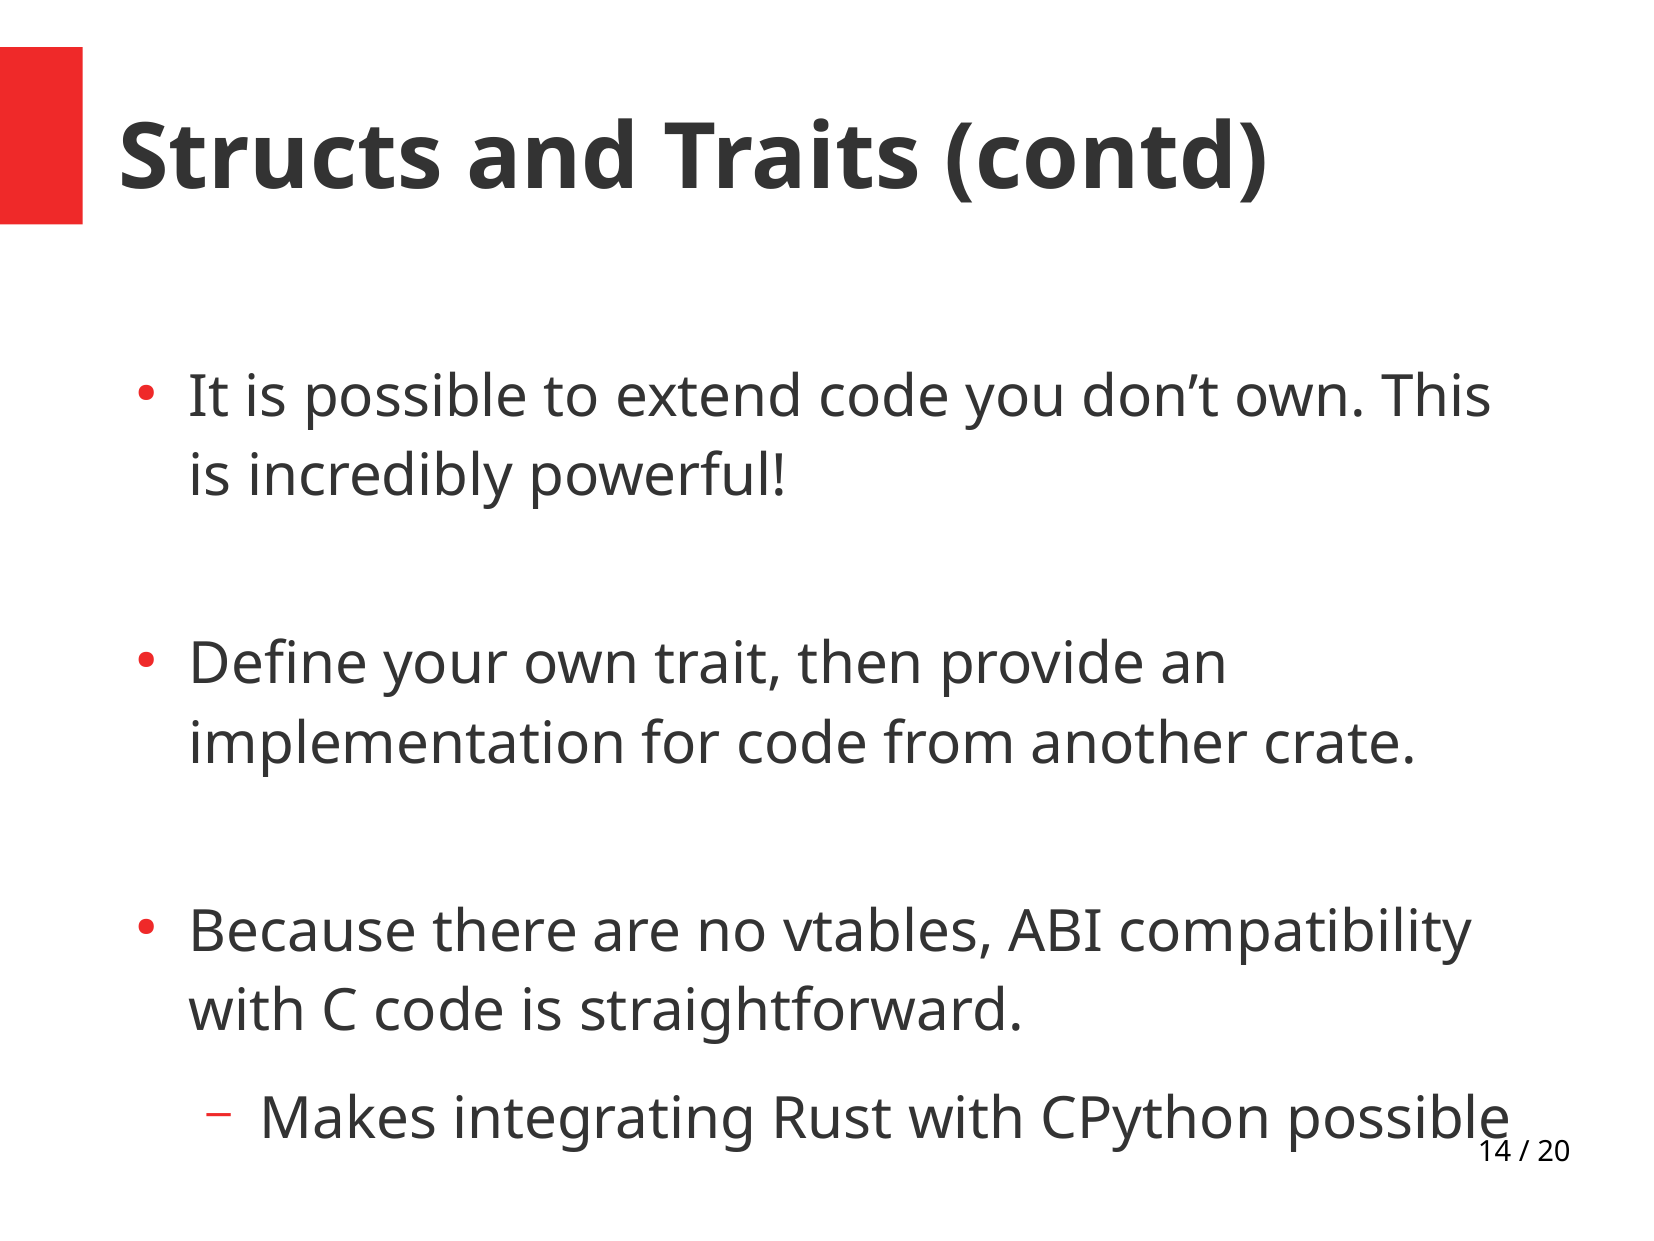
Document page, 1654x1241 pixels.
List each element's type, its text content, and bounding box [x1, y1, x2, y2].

title Structs and Traits (contd) [118, 49, 1571, 257]
list It is possible to extend code you don’t own. This is incredibly powerful! Define your own trait, then provide an implementation for code from another crate. Because there are no vtables, ABI compatibility with C code is straightforward. Makes integrating Rust with CPython possible [118, 354, 1536, 1074]
